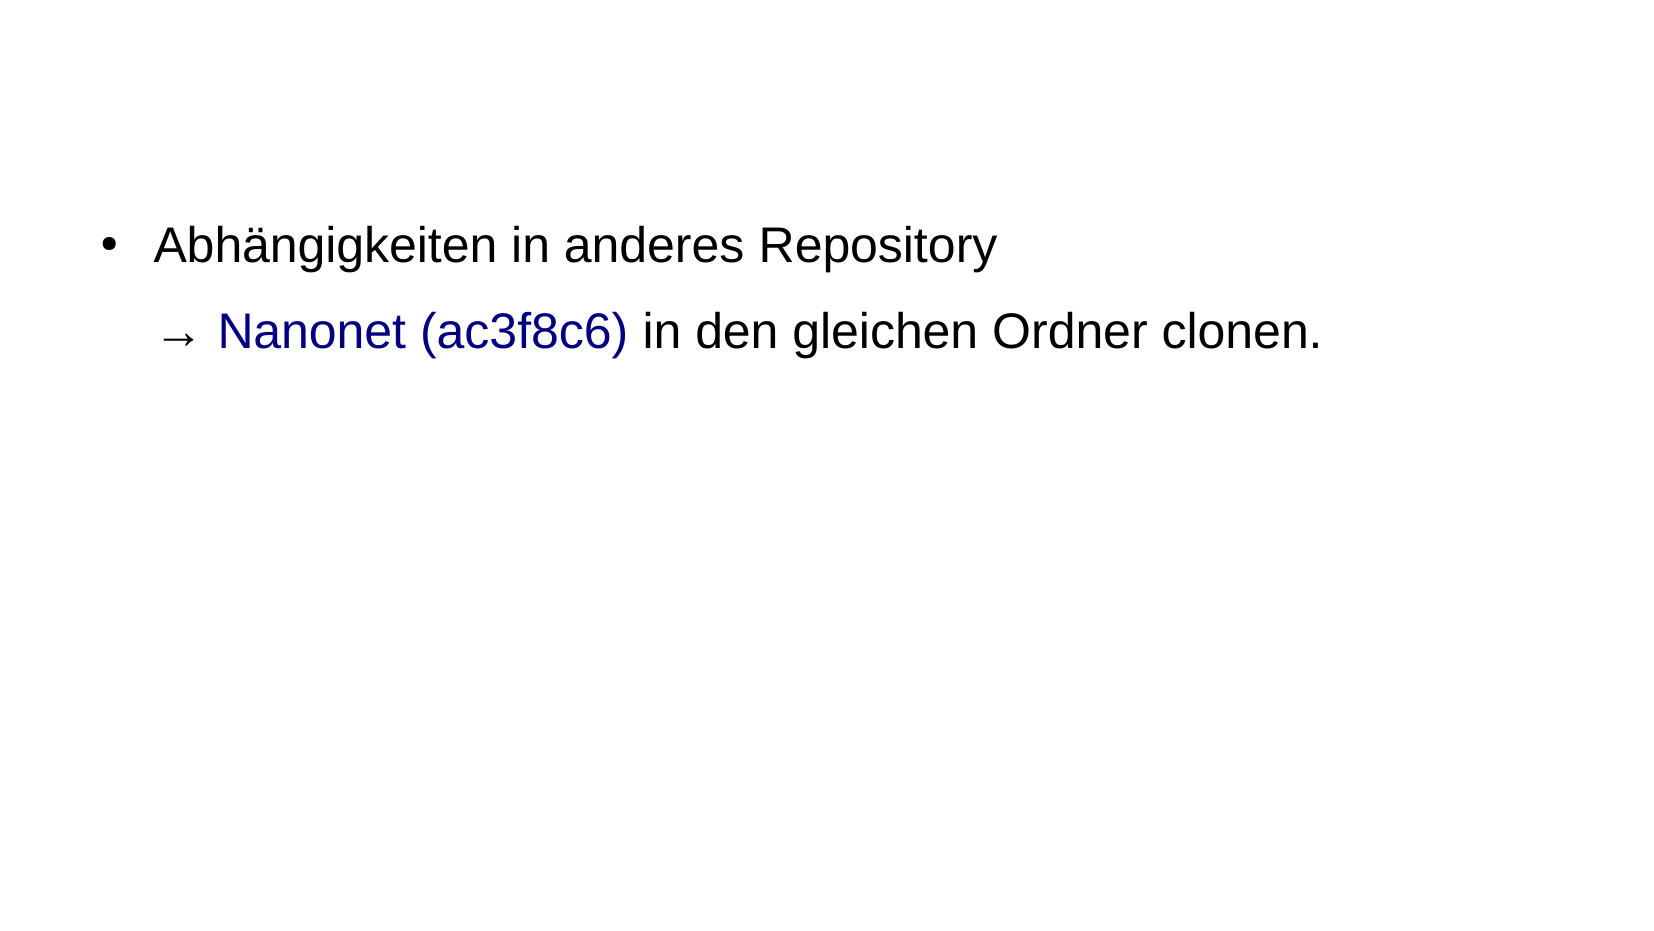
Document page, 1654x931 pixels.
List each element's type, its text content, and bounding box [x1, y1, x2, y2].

list Abhängigkeiten in anderes Repository → Nanonet (ac3f8c6) in den gleichen Ordner clonen. [82, 217, 1571, 758]
